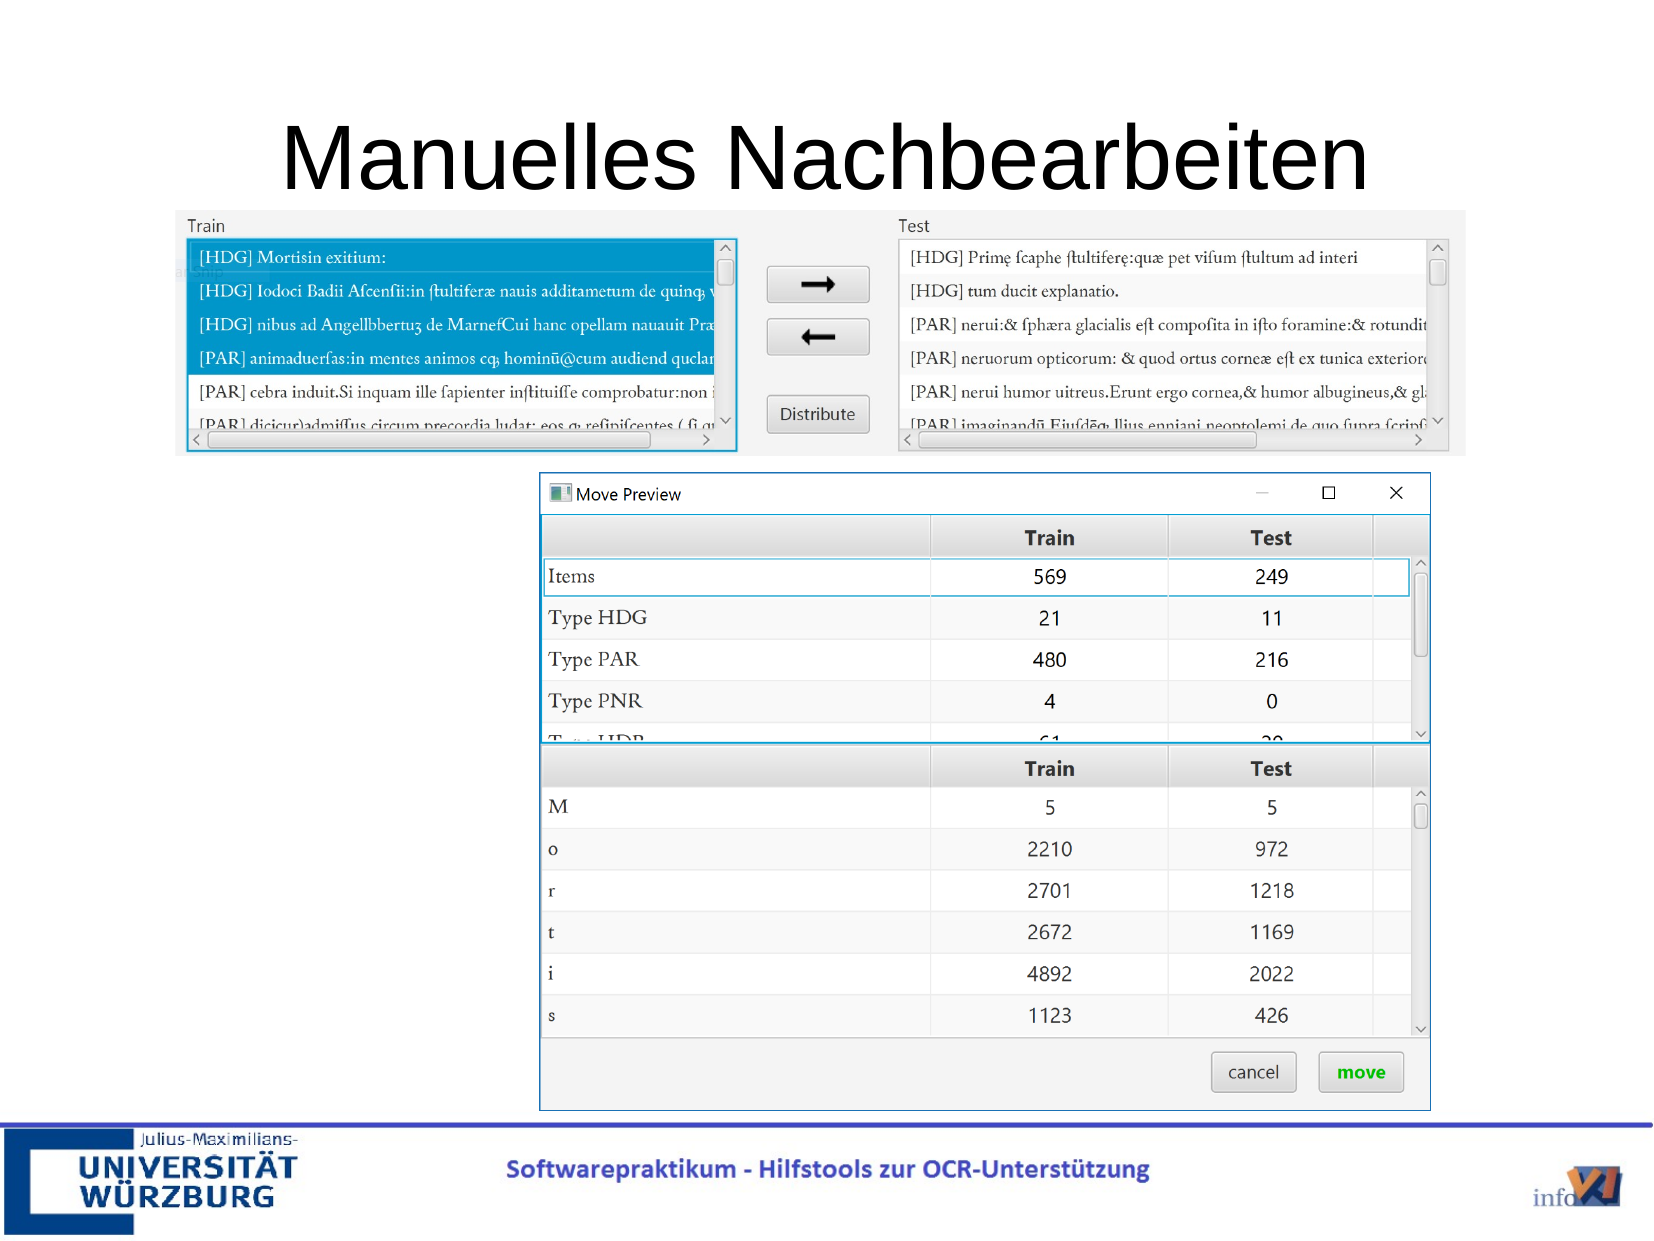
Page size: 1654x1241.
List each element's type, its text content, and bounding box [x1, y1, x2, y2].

picture [258, 323, 264, 330]
picture [487, 289, 494, 296]
picture [432, 319, 440, 330]
picture [340, 323, 350, 332]
picture [230, 352, 236, 364]
picture [319, 289, 328, 296]
picture [308, 357, 318, 363]
picture [516, 323, 522, 330]
picture [324, 319, 330, 326]
picture [361, 319, 371, 330]
picture [207, 319, 211, 330]
picture [231, 321, 237, 328]
picture [485, 323, 491, 330]
picture [539, 744, 1431, 1111]
title Manuelles Nachbearbeiten [82, 49, 1571, 257]
picture [543, 516, 1431, 741]
picture [539, 472, 1431, 513]
picture [301, 324, 310, 330]
picture [544, 323, 553, 330]
picture [555, 285, 561, 296]
picture [336, 357, 344, 363]
picture [493, 357, 498, 368]
picture [655, 324, 663, 330]
picture [351, 285, 359, 296]
picture [407, 323, 413, 330]
picture [274, 285, 283, 296]
picture [596, 289, 605, 297]
picture [287, 358, 295, 363]
picture [175, 257, 1466, 456]
picture [699, 358, 708, 364]
picture [697, 289, 705, 301]
picture [645, 285, 654, 296]
picture [587, 323, 595, 328]
picture [231, 287, 237, 294]
picture [612, 357, 620, 363]
picture [470, 289, 476, 296]
picture [222, 257, 237, 263]
picture [381, 357, 390, 364]
picture [638, 324, 647, 330]
